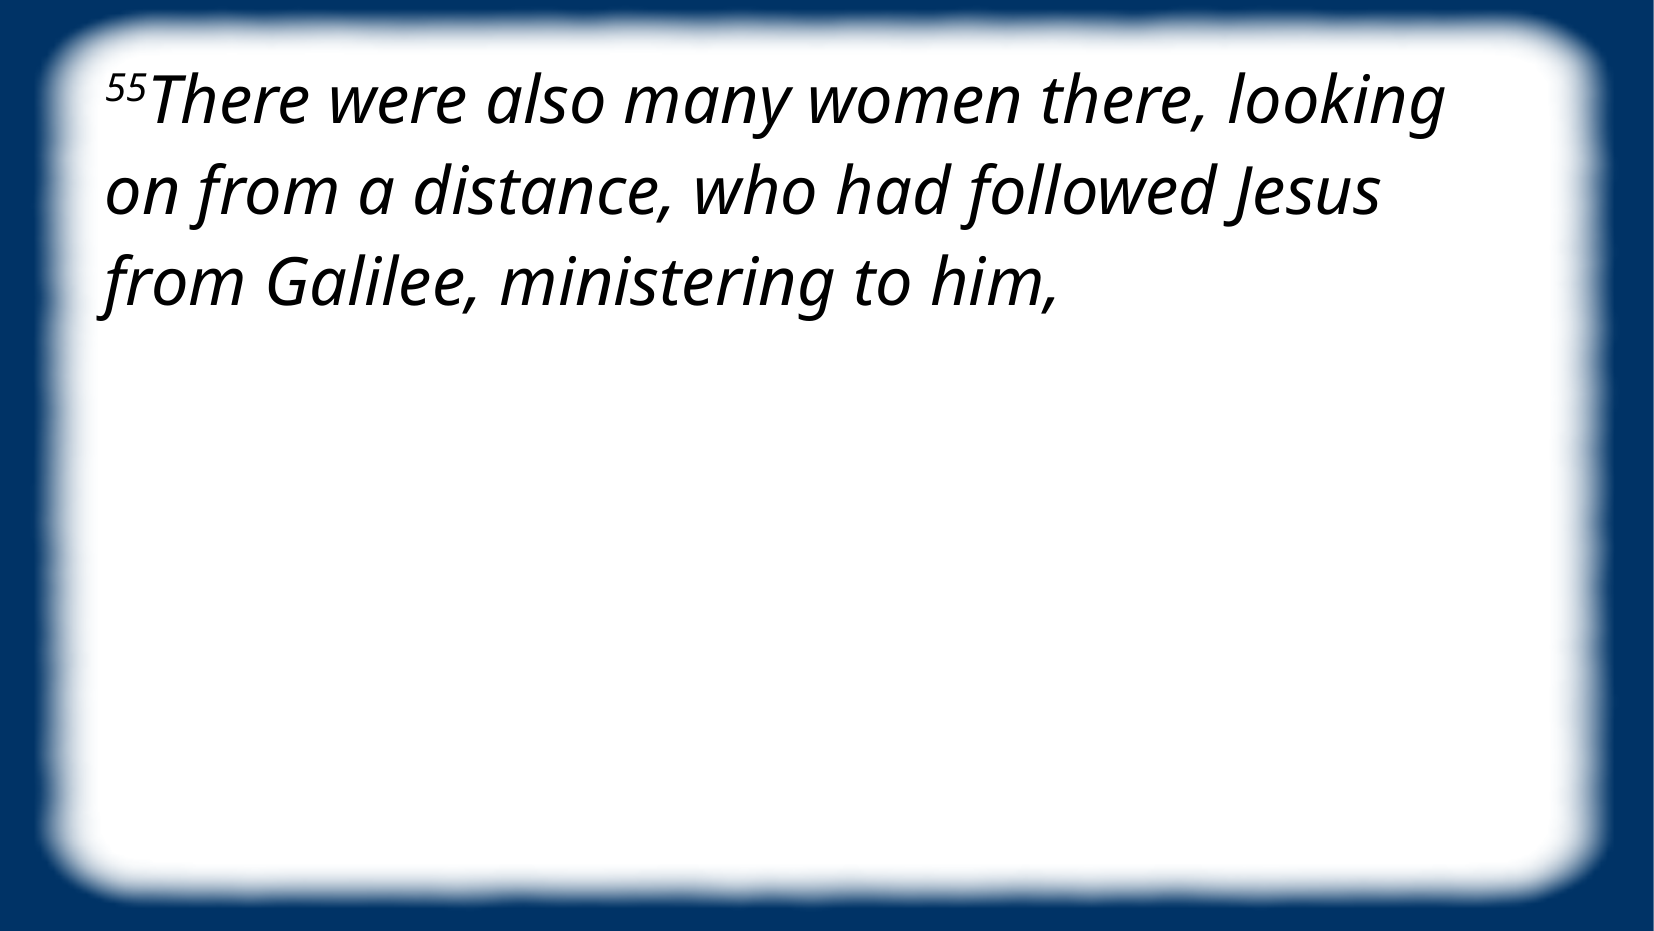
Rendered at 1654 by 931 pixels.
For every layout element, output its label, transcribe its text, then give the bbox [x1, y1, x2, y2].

text_box 55There were also many women there, looking on from a distance, who had followed Jesus from Galilee, ministering to him, [90, 45, 1546, 327]
picture [0, 0, 1654, 931]
